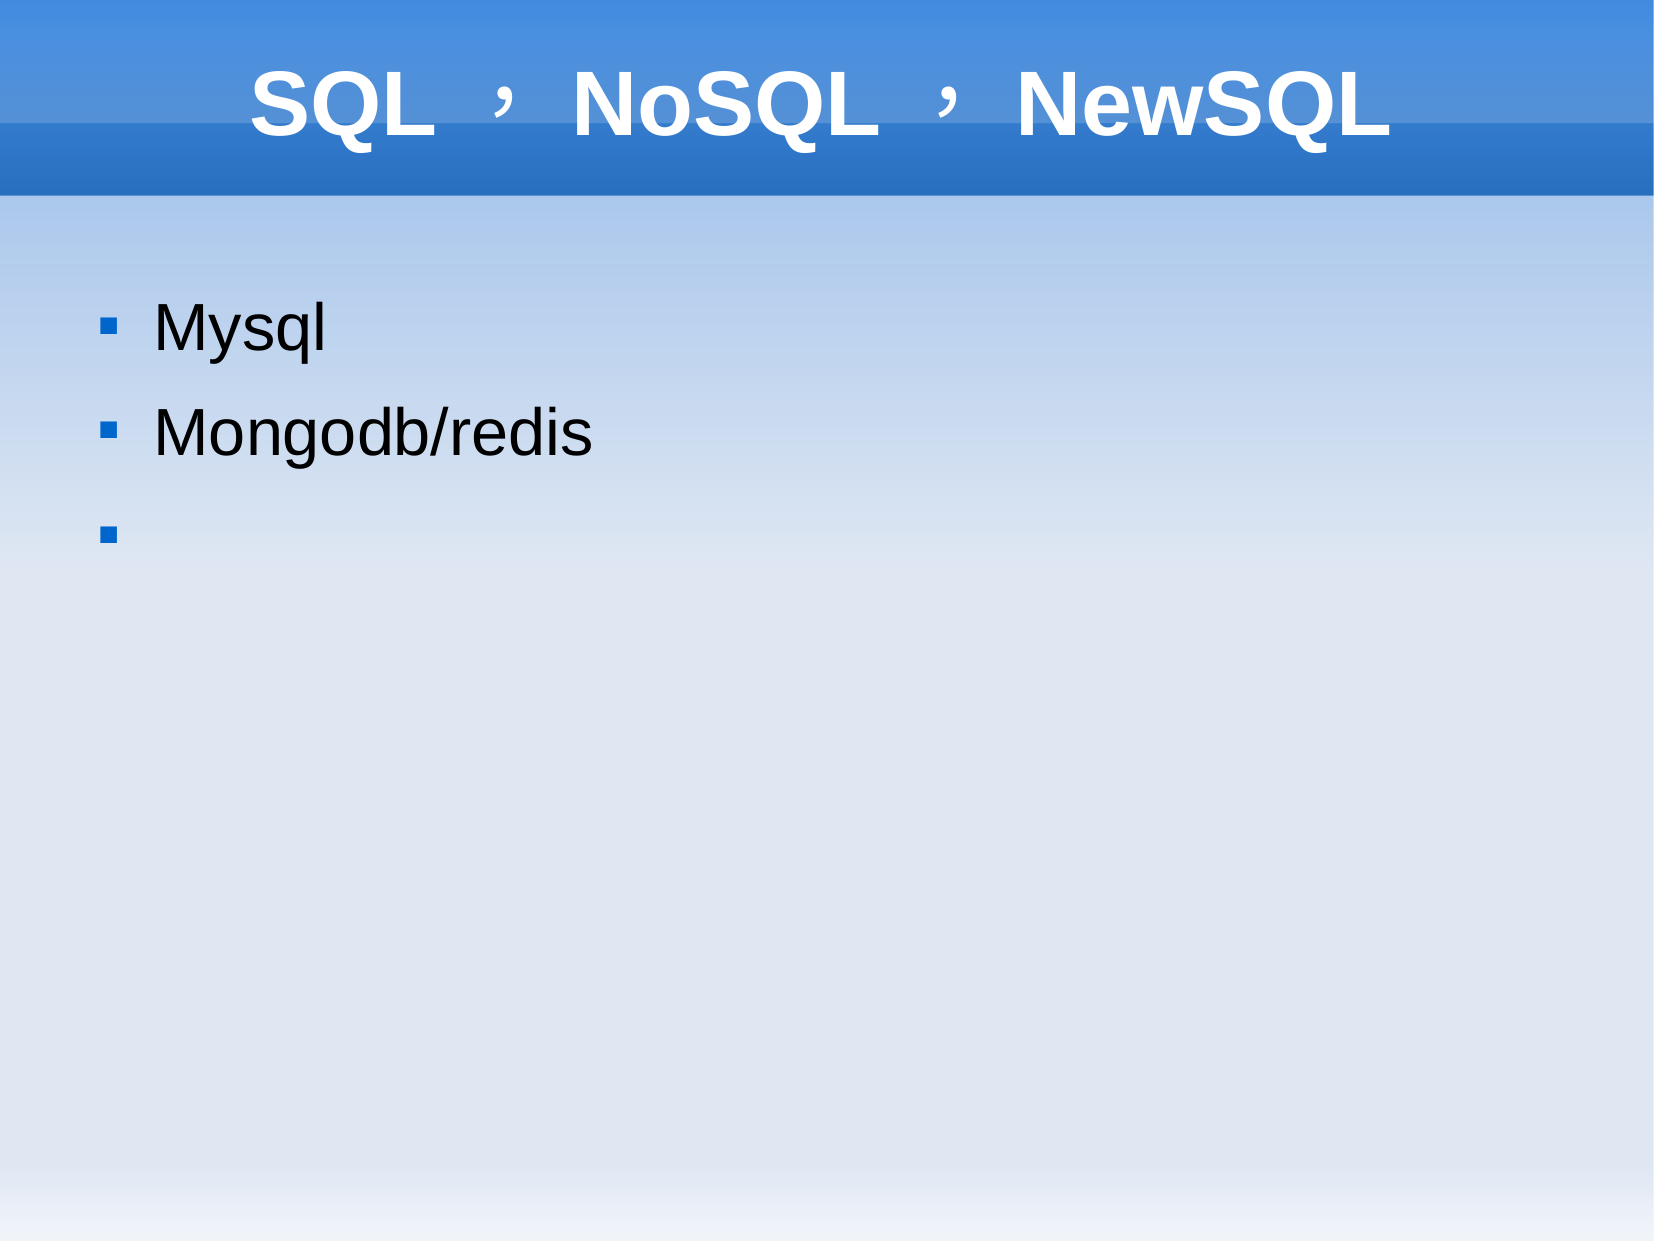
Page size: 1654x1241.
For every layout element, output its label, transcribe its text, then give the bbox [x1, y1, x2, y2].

picture [0, 0, 1654, 1241]
list Mysql Mongodb/redis [82, 290, 1571, 1094]
title SQL，NoSQL，NewSQL [76, 7, 1565, 200]
